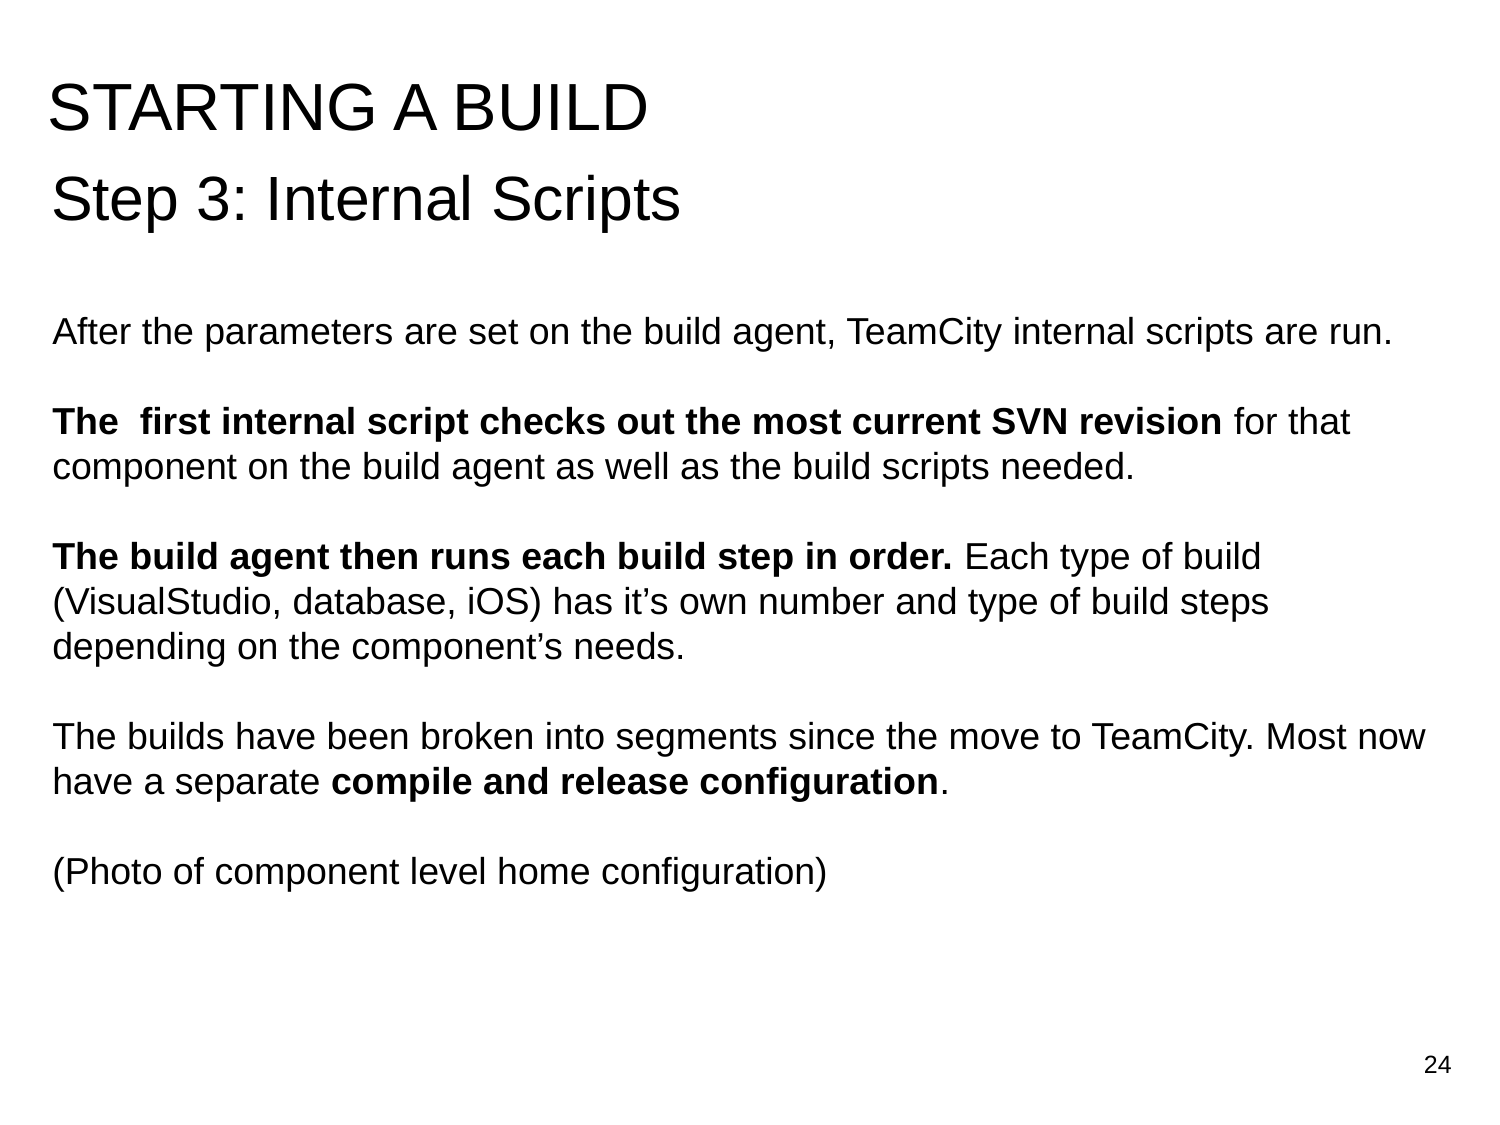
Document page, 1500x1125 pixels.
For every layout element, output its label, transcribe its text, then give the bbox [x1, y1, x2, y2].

slide_number <number> [1325, 1047, 1452, 1080]
title Starting a build [48, 57, 1452, 150]
text_box After the parameters are set on the build agent, TeamCity internal scripts are run. The first internal script checks out the most current SVN revision for that component on the build agent as well as the build scripts needed. The build agent then runs each build step in order. Each type of build (VisualStudio, database, iOS) has it’s own number and type of build steps depending on the component’s needs. The builds have been broken into segments since the move to TeamCity. Most now have a separate compile and release configuration. (Photo of component level home configuration) [37, 299, 1463, 900]
list Step 3: Internal Scripts [48, 150, 1452, 241]
